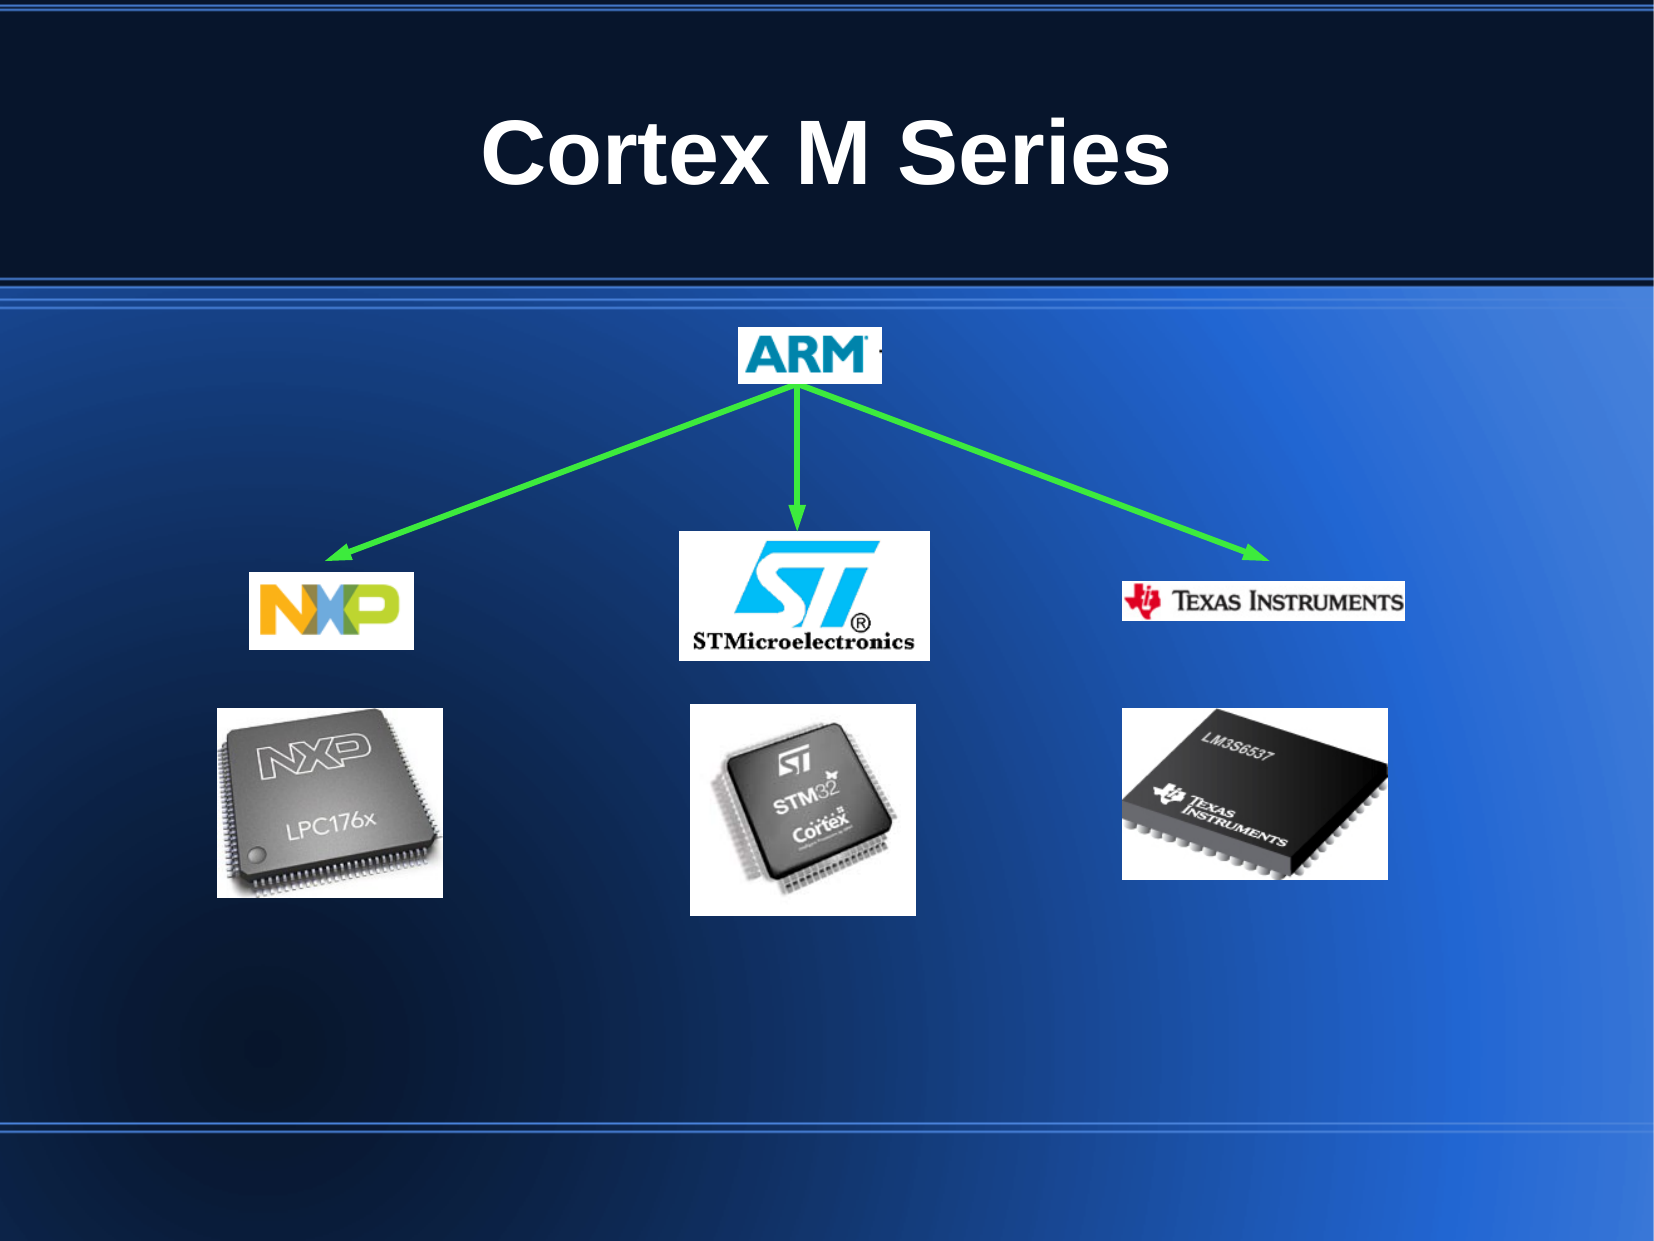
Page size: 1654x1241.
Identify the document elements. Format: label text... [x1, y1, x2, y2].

picture [0, 0, 1654, 1241]
title Cortex M Series [82, 49, 1571, 257]
